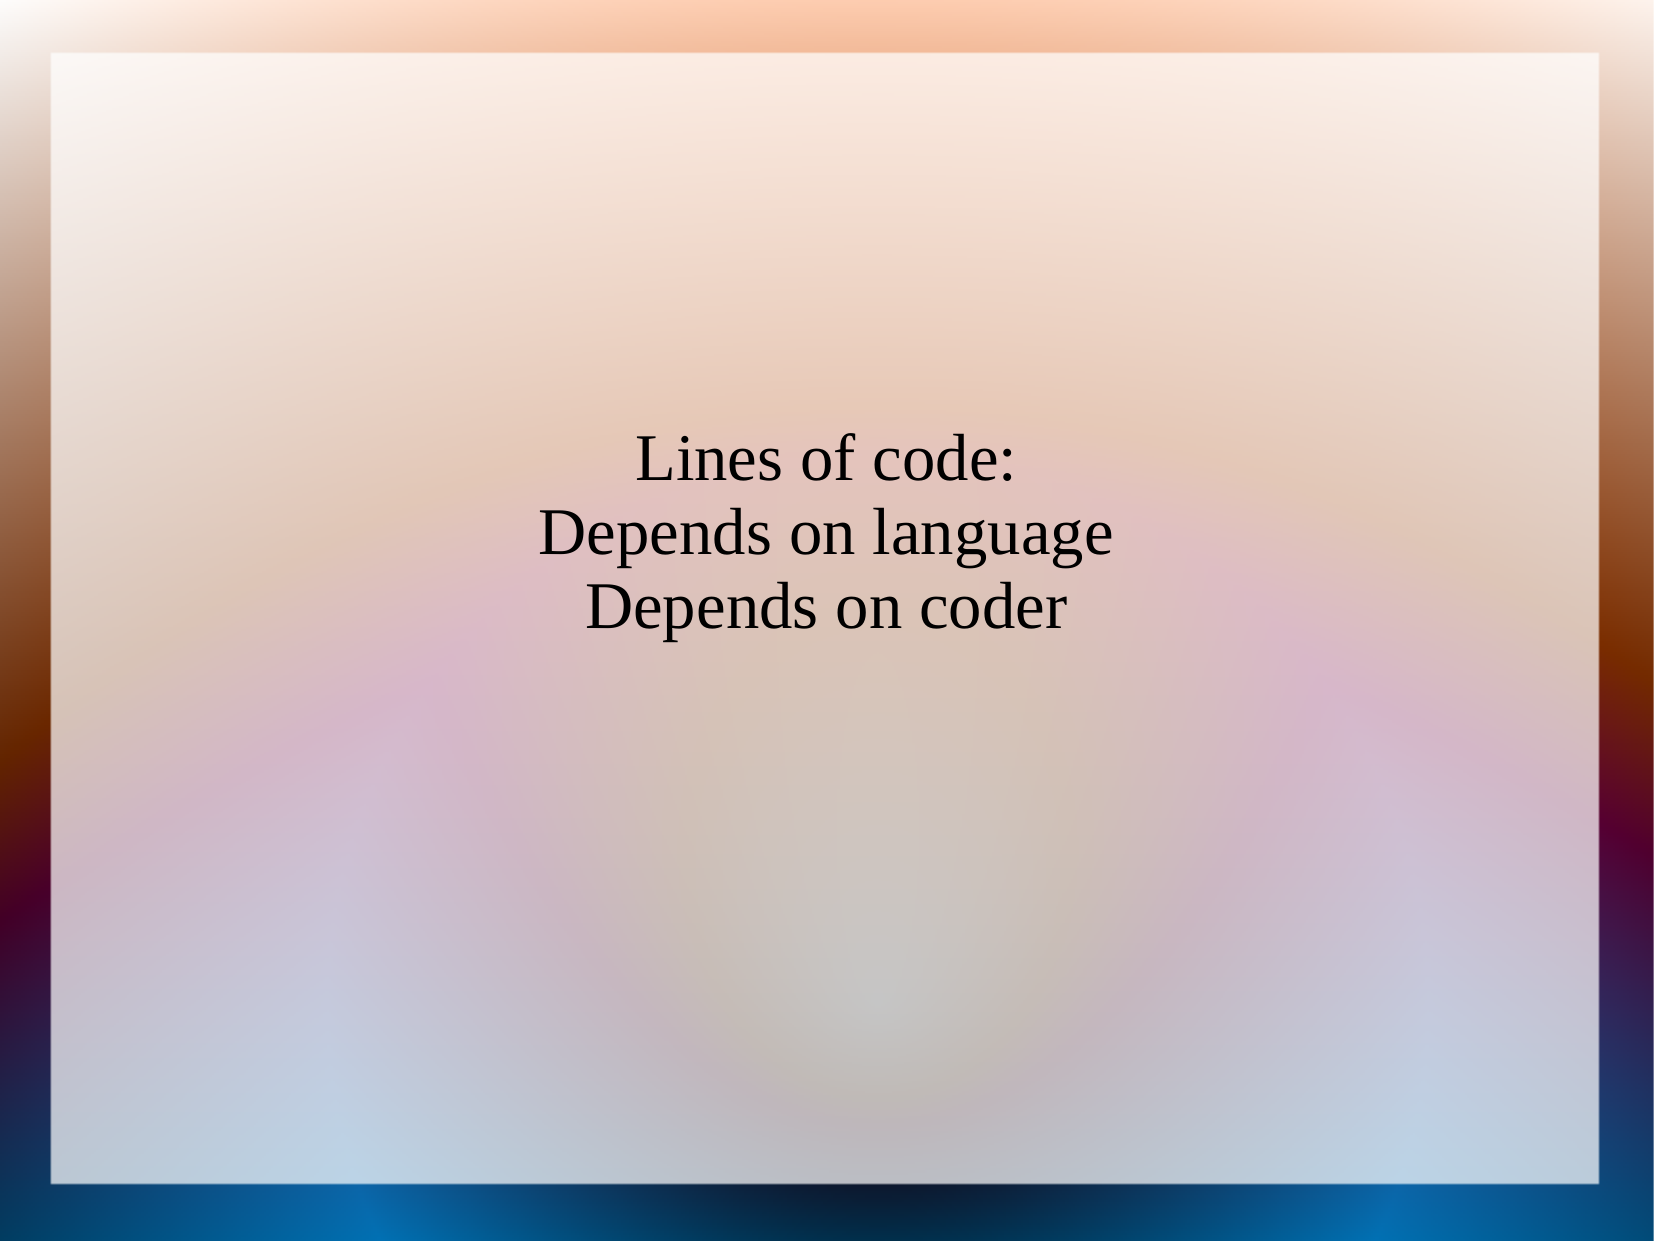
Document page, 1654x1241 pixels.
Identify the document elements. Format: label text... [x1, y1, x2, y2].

subtitle Lines of code: Depends on language Depends on coder [82, 55, 1571, 1010]
picture [0, 0, 1654, 1241]
